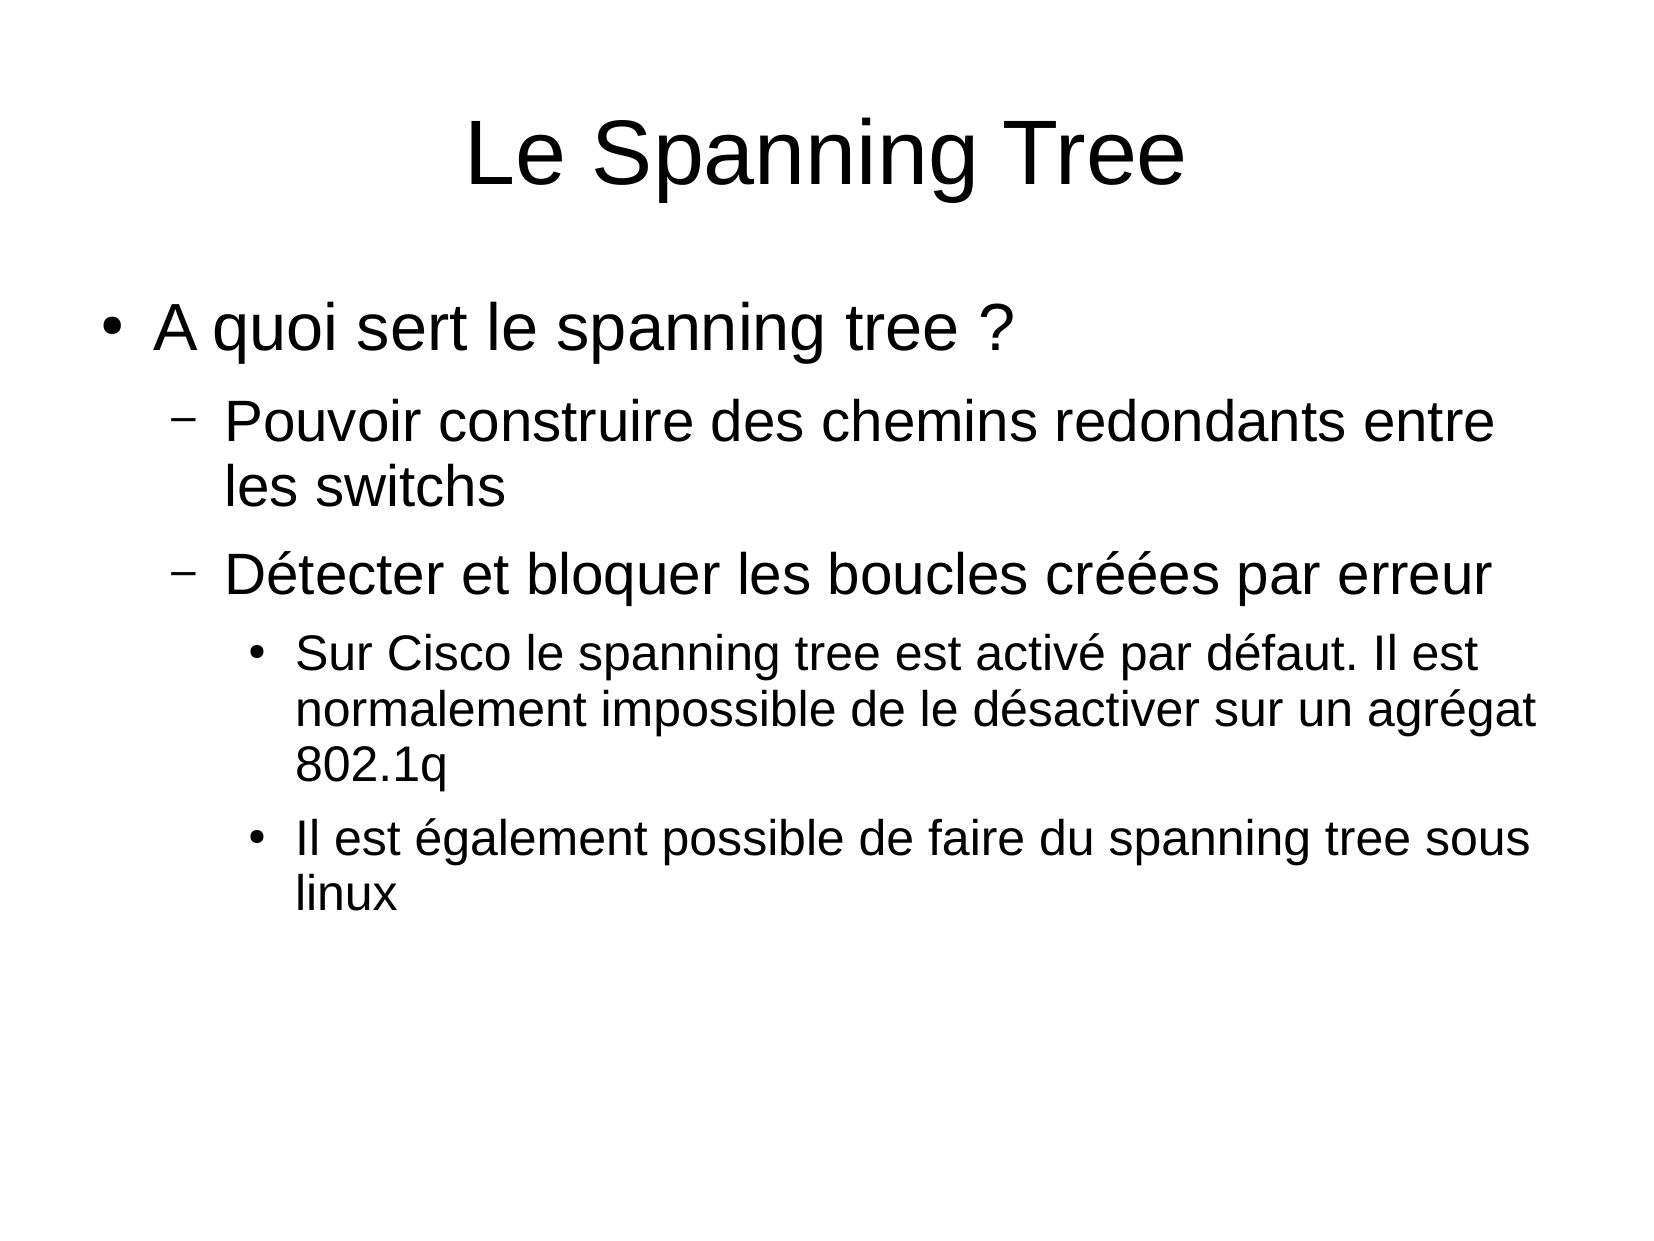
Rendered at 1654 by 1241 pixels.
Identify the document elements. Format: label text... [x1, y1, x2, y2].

list A quoi sert le spanning tree ? Pouvoir construire des chemins redondants entre les switchs Détecter et bloquer les boucles créées par erreur Sur Cisco le spanning tree est activé par défaut. Il est normalement impossible de le désactiver sur un agrégat 802.1q Il est également possible de faire du spanning tree sous linux [82, 290, 1571, 1010]
title Le Spanning Tree [82, 49, 1571, 257]
